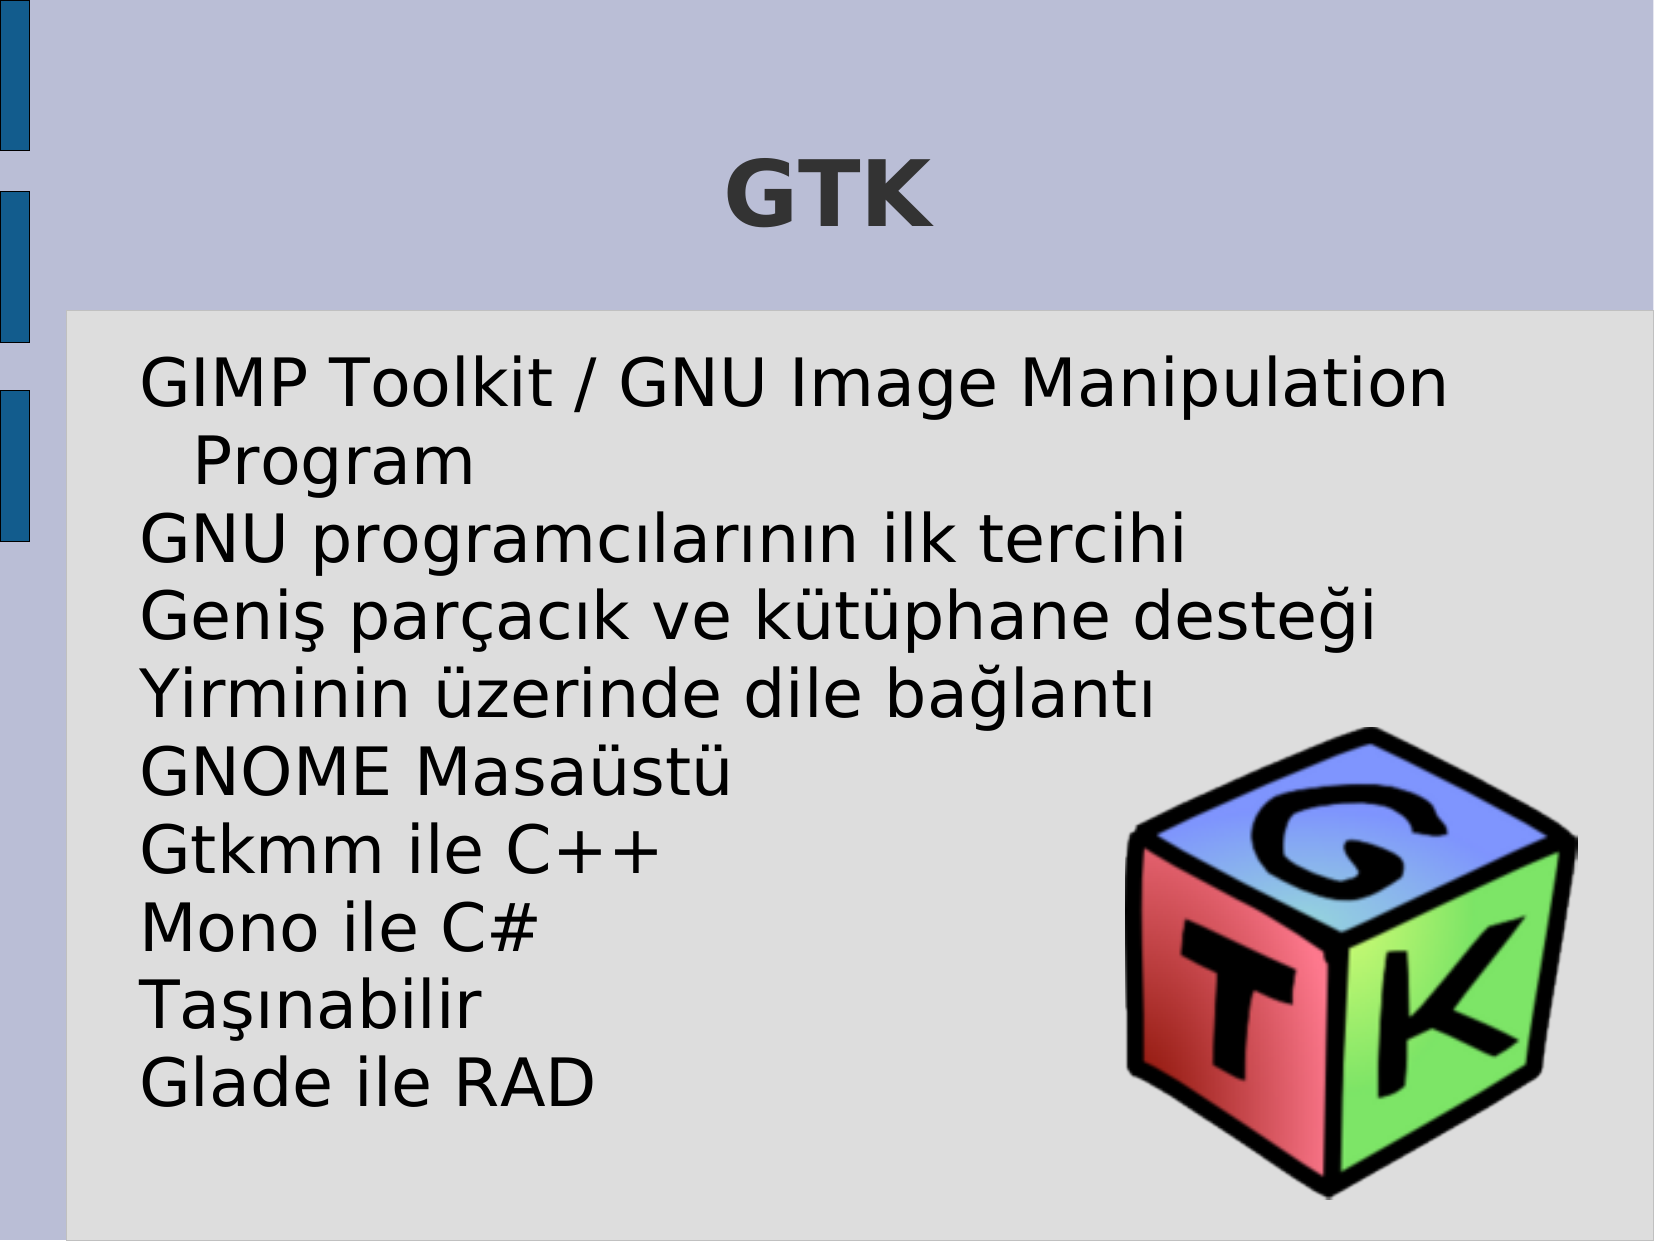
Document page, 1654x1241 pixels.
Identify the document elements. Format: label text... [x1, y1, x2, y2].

picture [1125, 727, 1578, 1201]
title GTK [121, 91, 1534, 299]
list GIMP Toolkit / GNU Image Manipulation Program GNU programcılarının ilk tercihi Geniş parçacık ve kütüphane desteği Yirminin üzerinde dile bağlantı GNOME Masaüstü Gtkmm ile C++ Mono ile C# Taşınabilir Glade ile RAD [121, 344, 1534, 1127]
